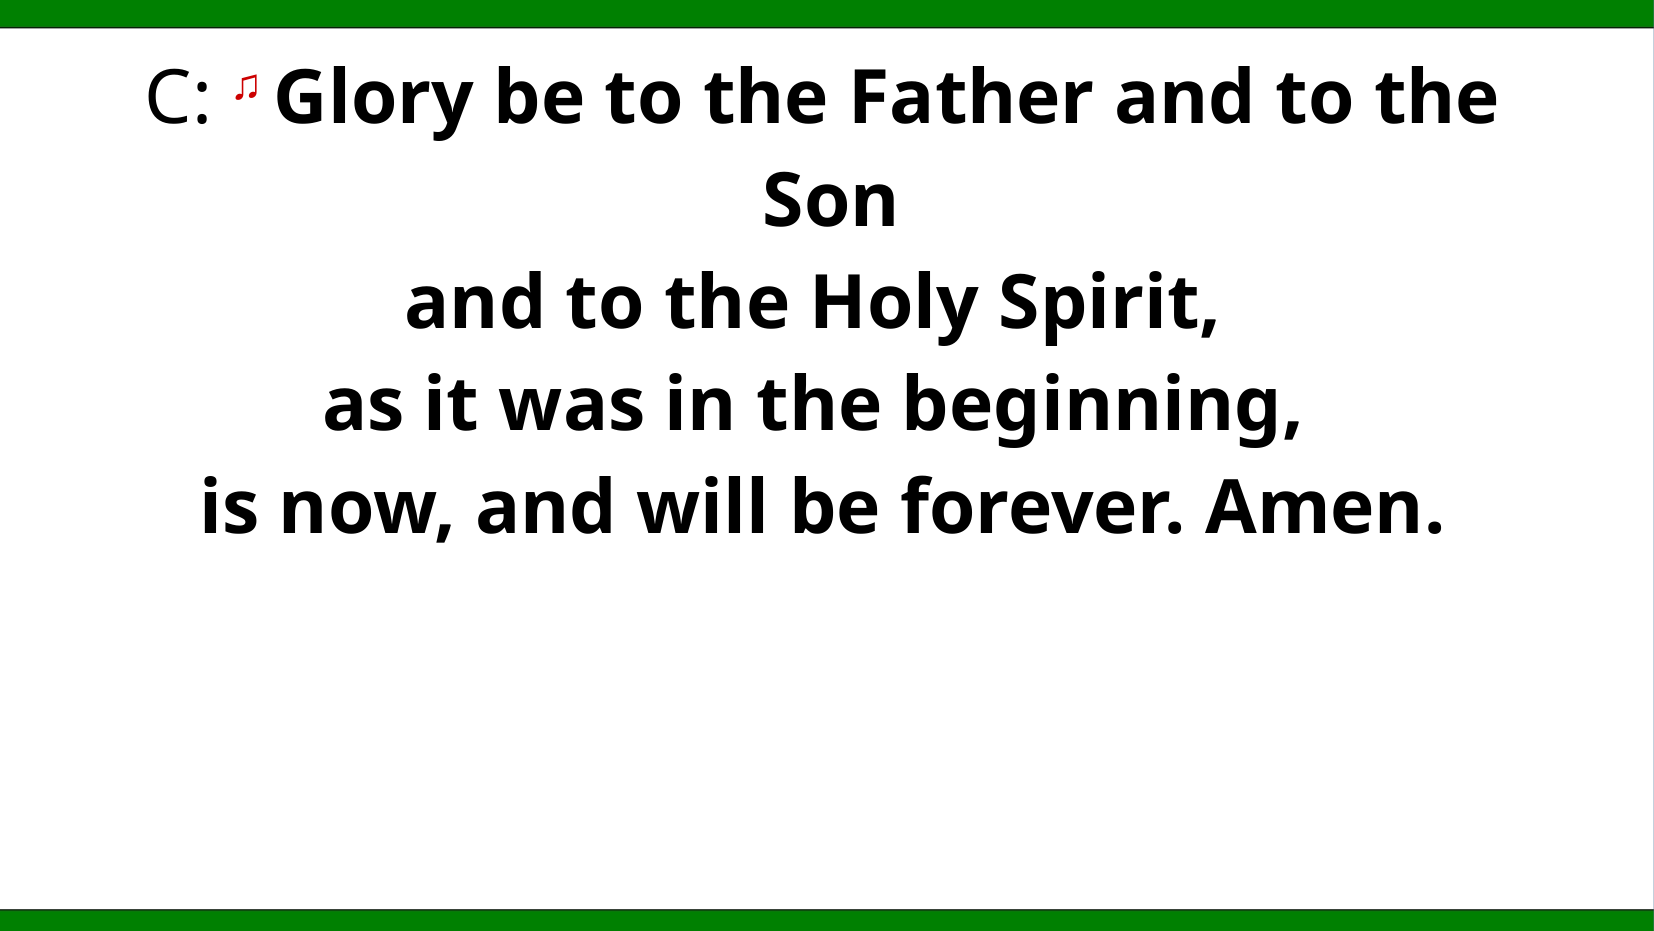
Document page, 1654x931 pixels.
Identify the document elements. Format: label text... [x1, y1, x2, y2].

picture [0, 0, 1654, 931]
text_box C: ♫ Glory be to the Father and to the Son and to the Holy Spirit, as it was in the beginning, is now, and will be forever. Amen. [64, 36, 1580, 466]
